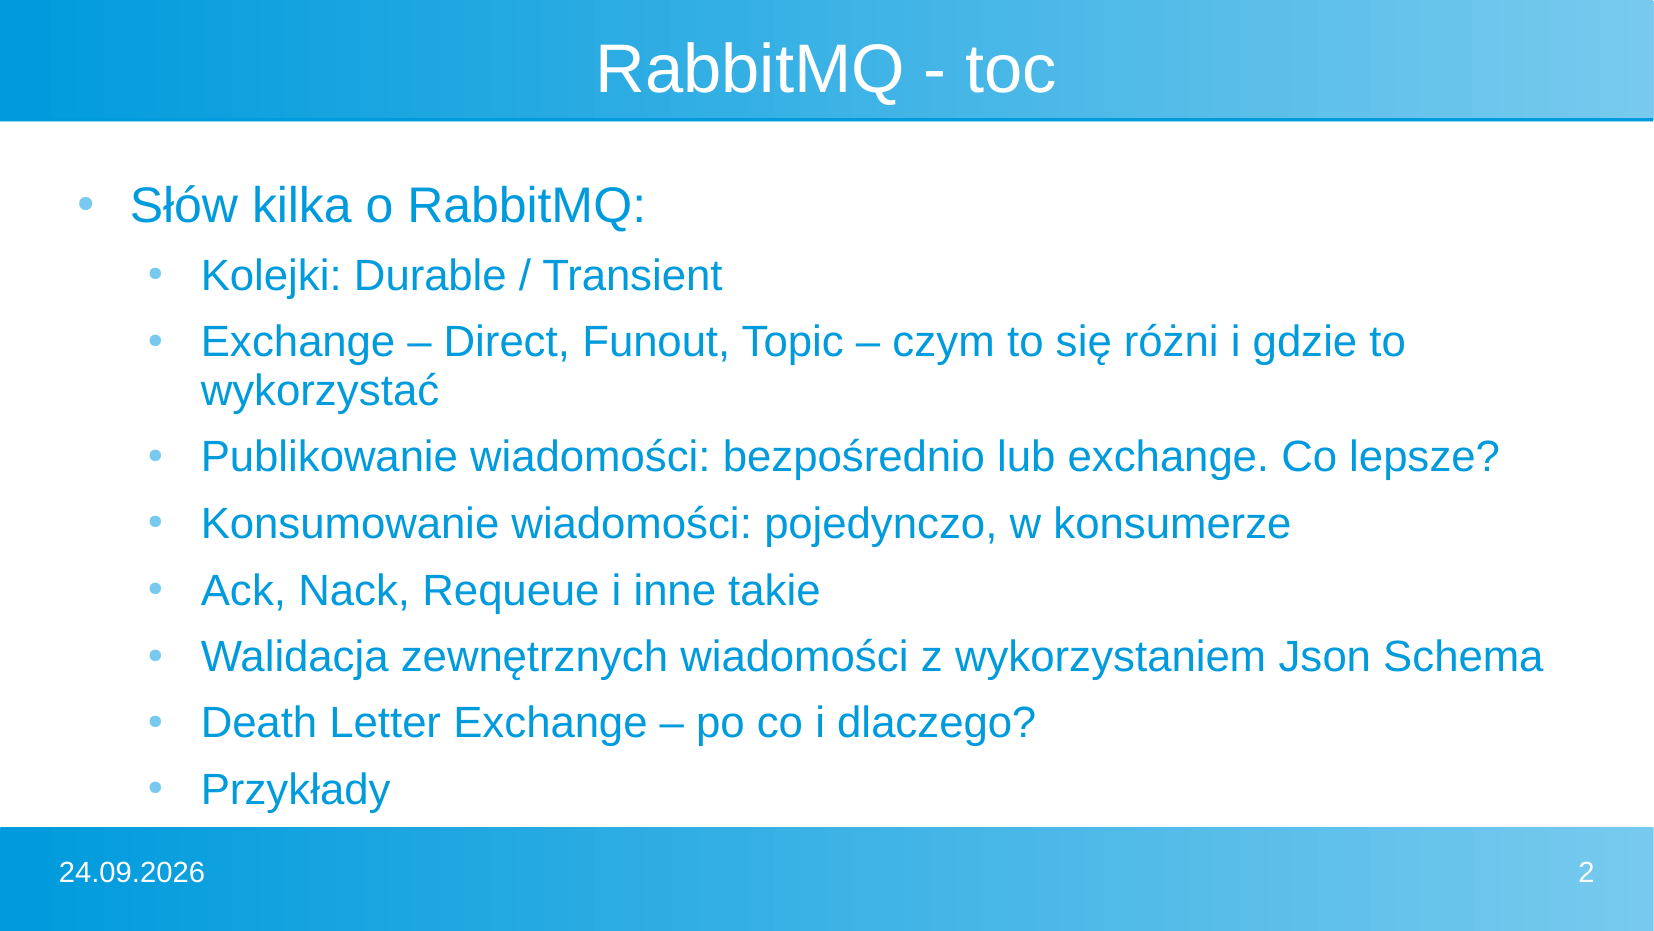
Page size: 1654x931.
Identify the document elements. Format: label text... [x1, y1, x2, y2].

list Słów kilka o RabbitMQ: Kolejki: Durable / Transient Exchange – Direct, Funout, Topic – czym to się różni i gdzie to wykorzystać Publikowanie wiadomości: bezpośrednio lub exchange. Co lepsze? Konsumowanie wiadomości: pojedynczo, w konsumerze Ack, Nack, Requeue i inne takie Walidacja zewnętrznych wiadomości z wykorzystaniem Json Schema Death Letter Exchange – po co i dlaczego? Przykłady [59, 177, 1595, 768]
title RabbitMQ - toc [59, 29, 1595, 108]
